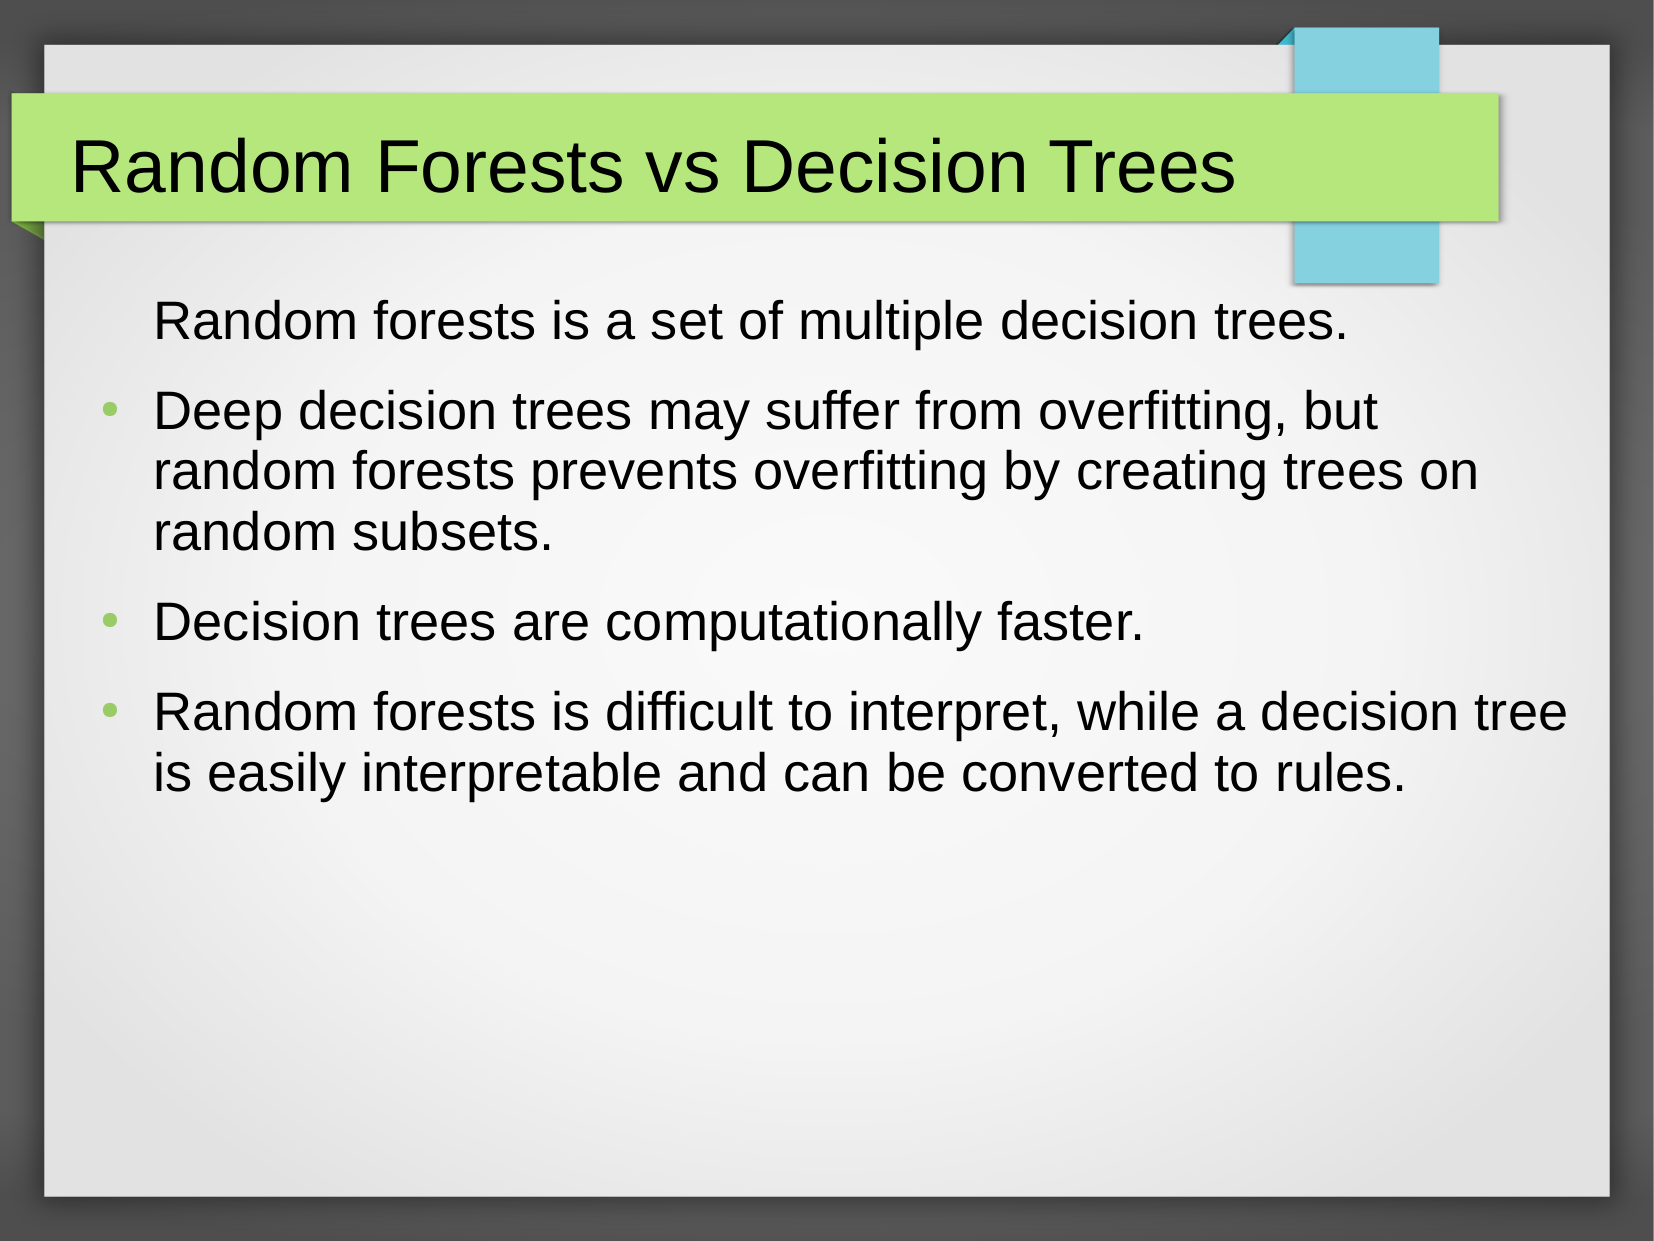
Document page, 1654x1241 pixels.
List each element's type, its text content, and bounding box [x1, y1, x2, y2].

picture [0, 0, 1654, 1241]
list Random forests is a set of multiple decision trees. Deep decision trees may suffer from overfitting, but random forests prevents overfitting by creating trees on random subsets. Decision trees are computationally faster. Random forests is difficult to interpret, while a decision tree is easily interpretable and can be converted to rules. [82, 290, 1571, 1010]
title Random Forests vs Decision Trees [0, 82, 1607, 251]
